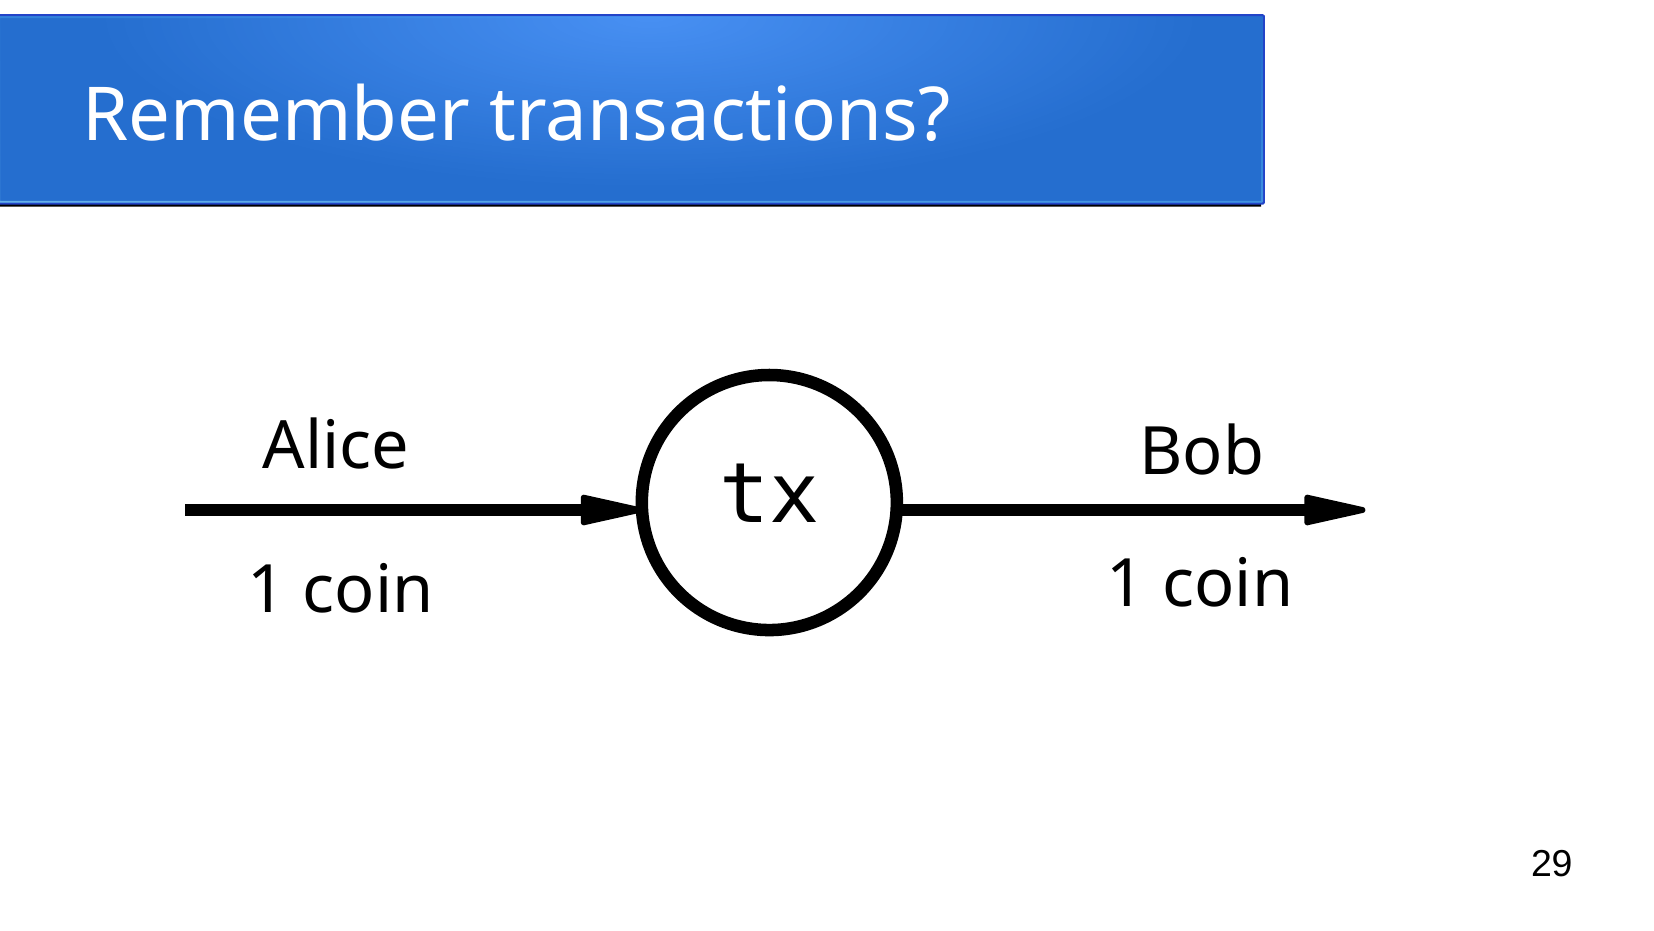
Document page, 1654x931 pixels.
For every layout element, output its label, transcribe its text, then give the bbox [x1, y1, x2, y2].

title Remember transactions? [82, 35, 1235, 189]
text_box Bob [1124, 395, 1291, 499]
text_box tx [705, 438, 841, 551]
text_box Alice [244, 390, 425, 493]
text_box 1 coin [232, 534, 471, 637]
text_box 1 coin [1092, 528, 1321, 631]
